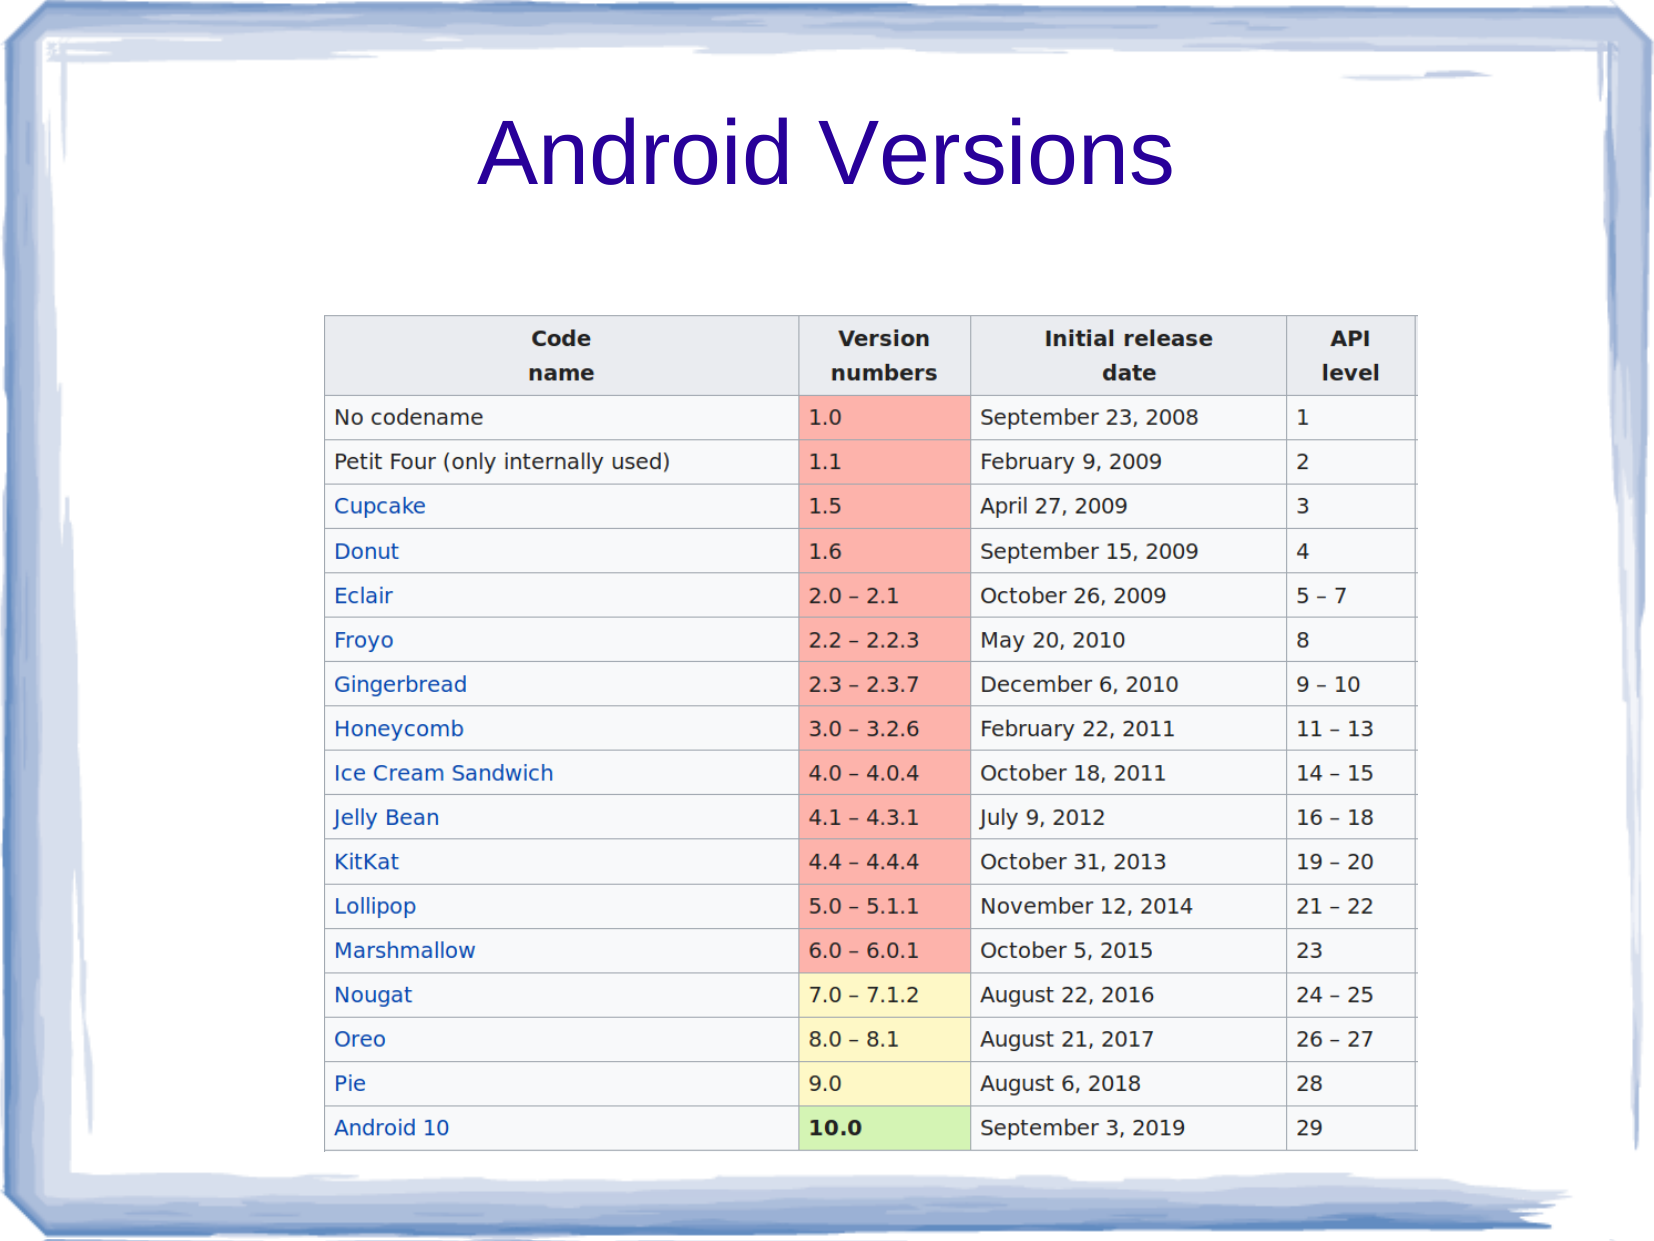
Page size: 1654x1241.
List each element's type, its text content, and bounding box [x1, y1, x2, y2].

title Android Versions [82, 49, 1571, 257]
picture [0, 0, 1654, 1241]
